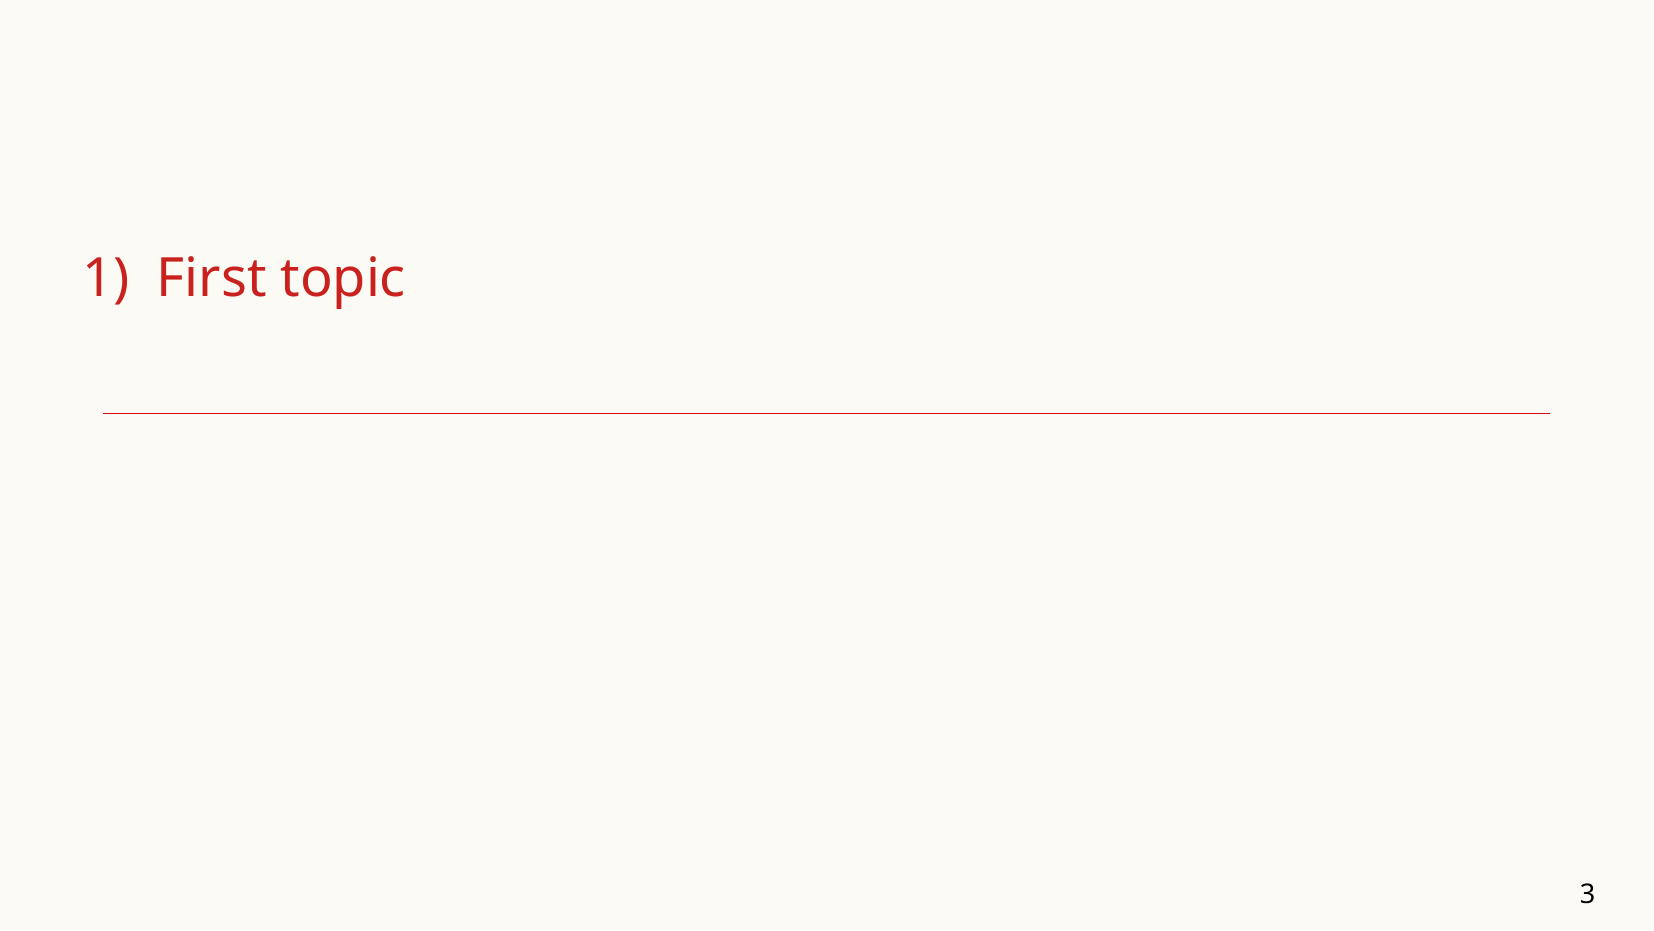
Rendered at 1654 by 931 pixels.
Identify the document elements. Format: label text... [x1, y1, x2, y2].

title 1) First topic [82, 197, 1571, 353]
